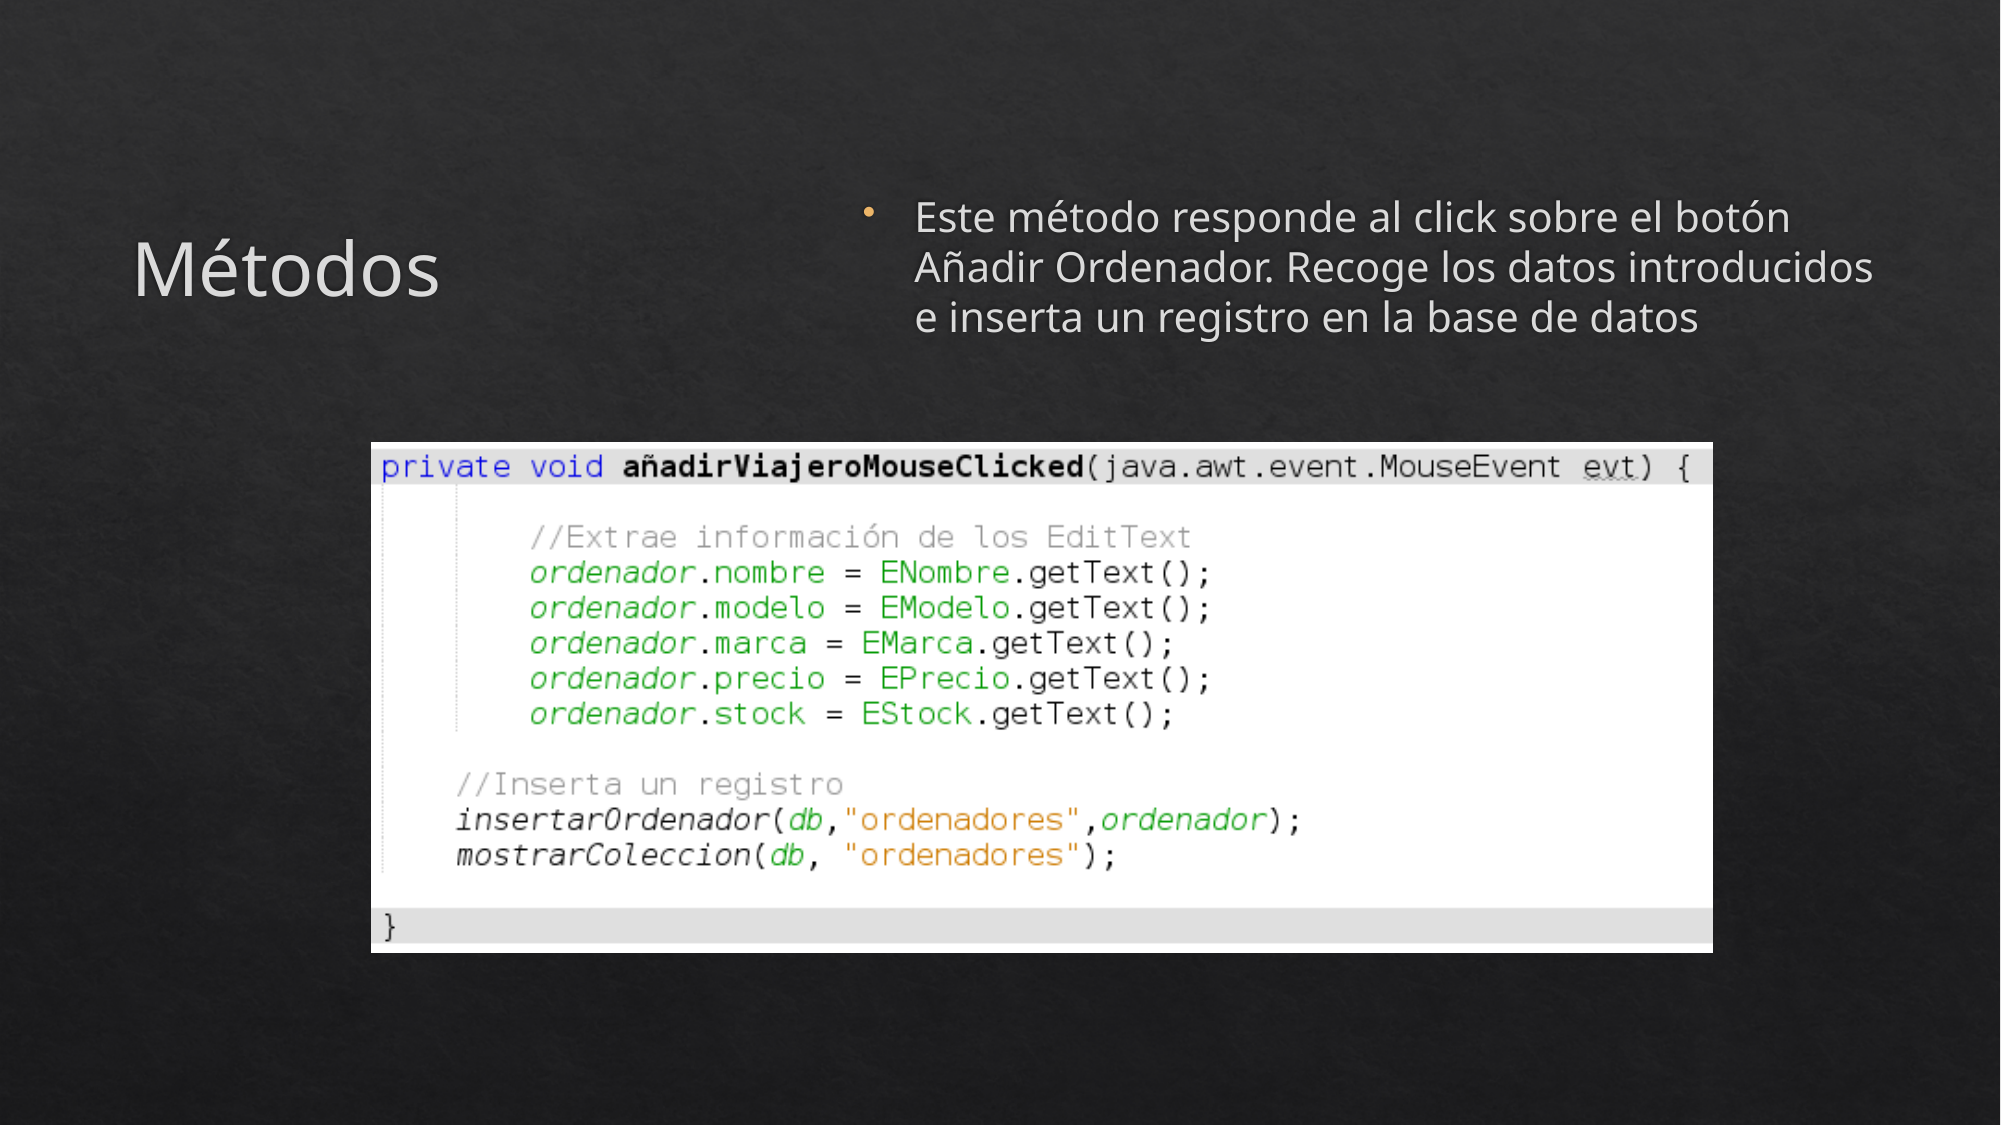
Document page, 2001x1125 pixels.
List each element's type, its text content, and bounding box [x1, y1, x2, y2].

picture [0, 0, 2001, 1125]
title Métodos [116, 105, 764, 427]
list Este método responde al click sobre el botón Añadir Ordenador. Recoge los datos introducidos e inserta un registro en la base de datos [843, 105, 1898, 427]
